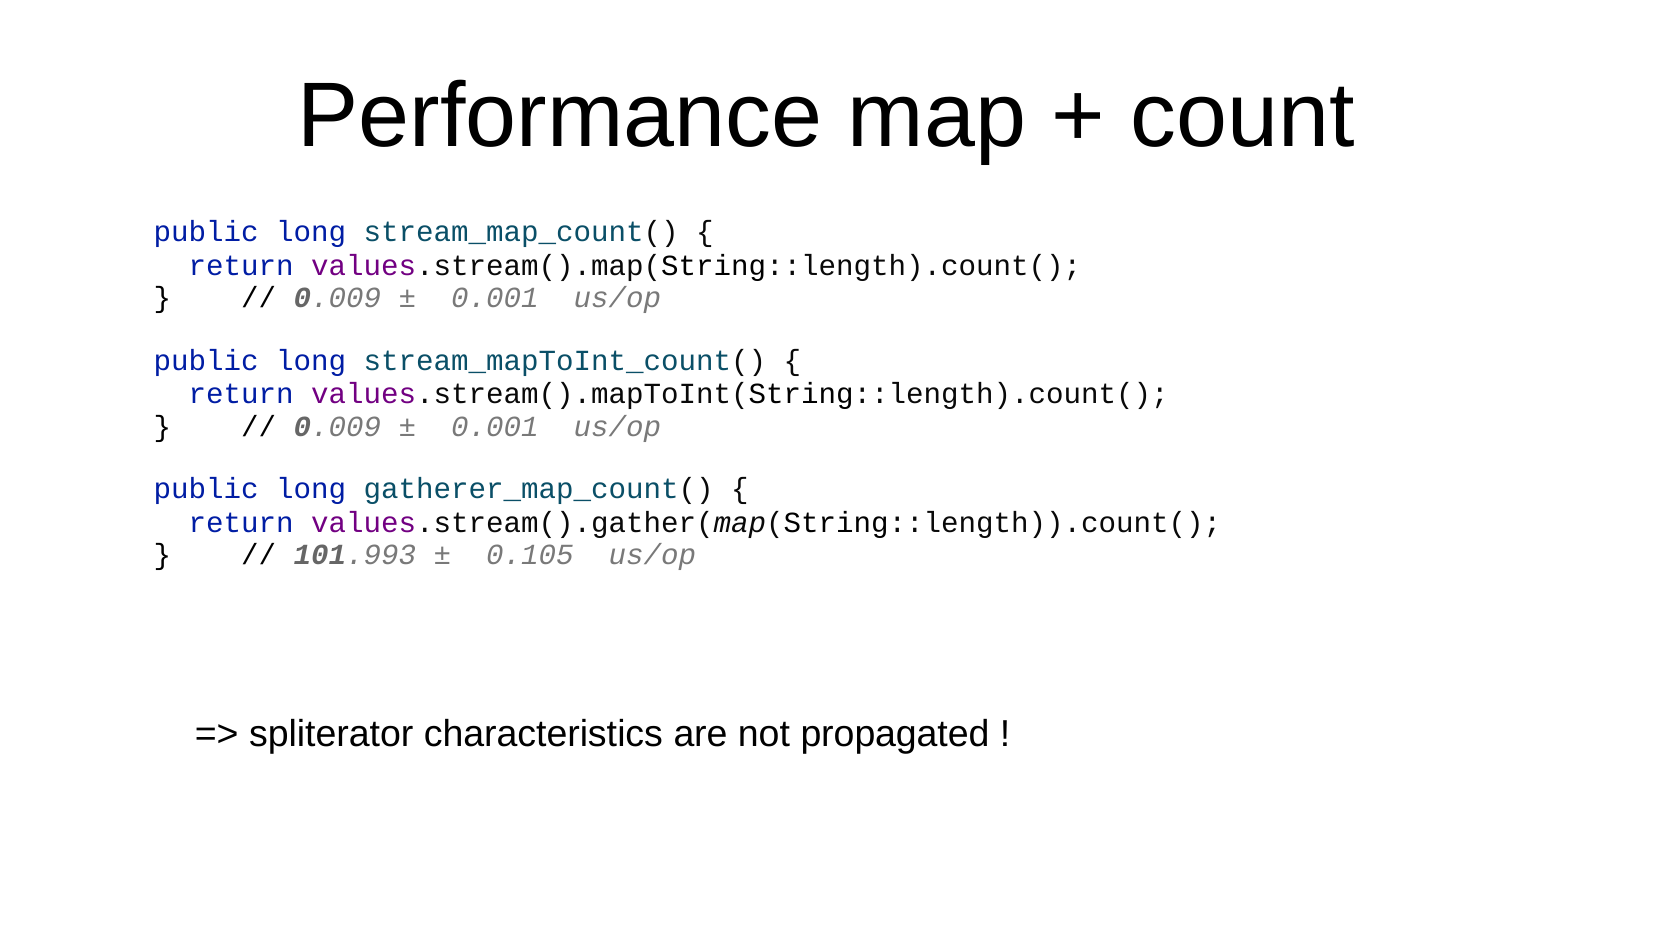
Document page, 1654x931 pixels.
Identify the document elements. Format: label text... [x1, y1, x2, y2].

title Performance map + count [82, 37, 1571, 193]
text_box => spliterator characteristics are not propagated ! [180, 705, 1026, 762]
list public long stream_map_count() { return values.stream().map(String::length).count(); } // 0.009 ± 0.001 us/op public long stream_mapToInt_count() { return values.stream().mapToInt(String::length).count(); } // 0.009 ± 0.001 us/op public long gatherer_map_count() { return values.stream().gather(map(String::length)).count(); } // 101.993 ± 0.105 us/op [82, 217, 1571, 758]
